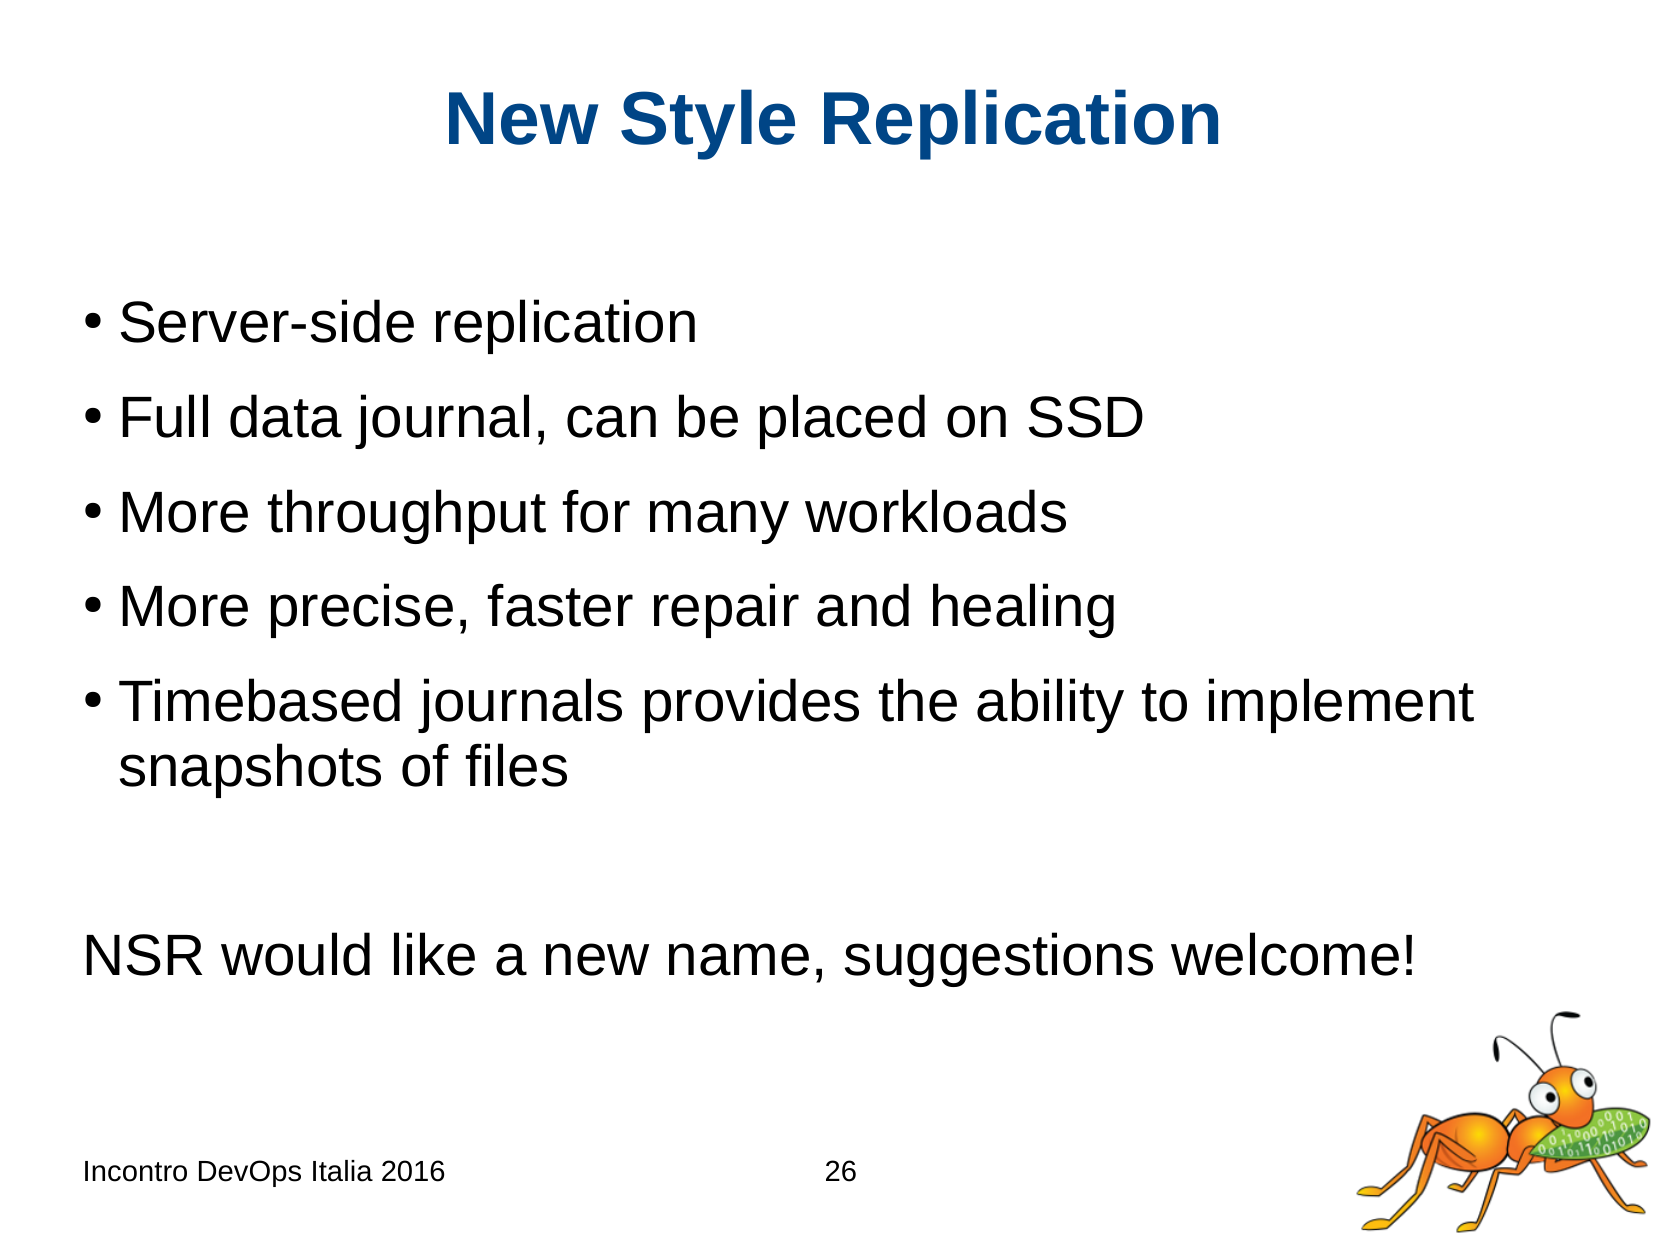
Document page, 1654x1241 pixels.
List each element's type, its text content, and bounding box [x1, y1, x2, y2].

list Server-side replication Full data journal, can be placed on SSD More throughput for many workloads More precise, faster repair and healing Timebased journals provides the ability to implement snapshots of files NSR would like a new name, suggestions welcome! [82, 290, 1571, 1010]
title New Style Replication [90, 15, 1579, 223]
picture [1353, 1009, 1654, 1235]
